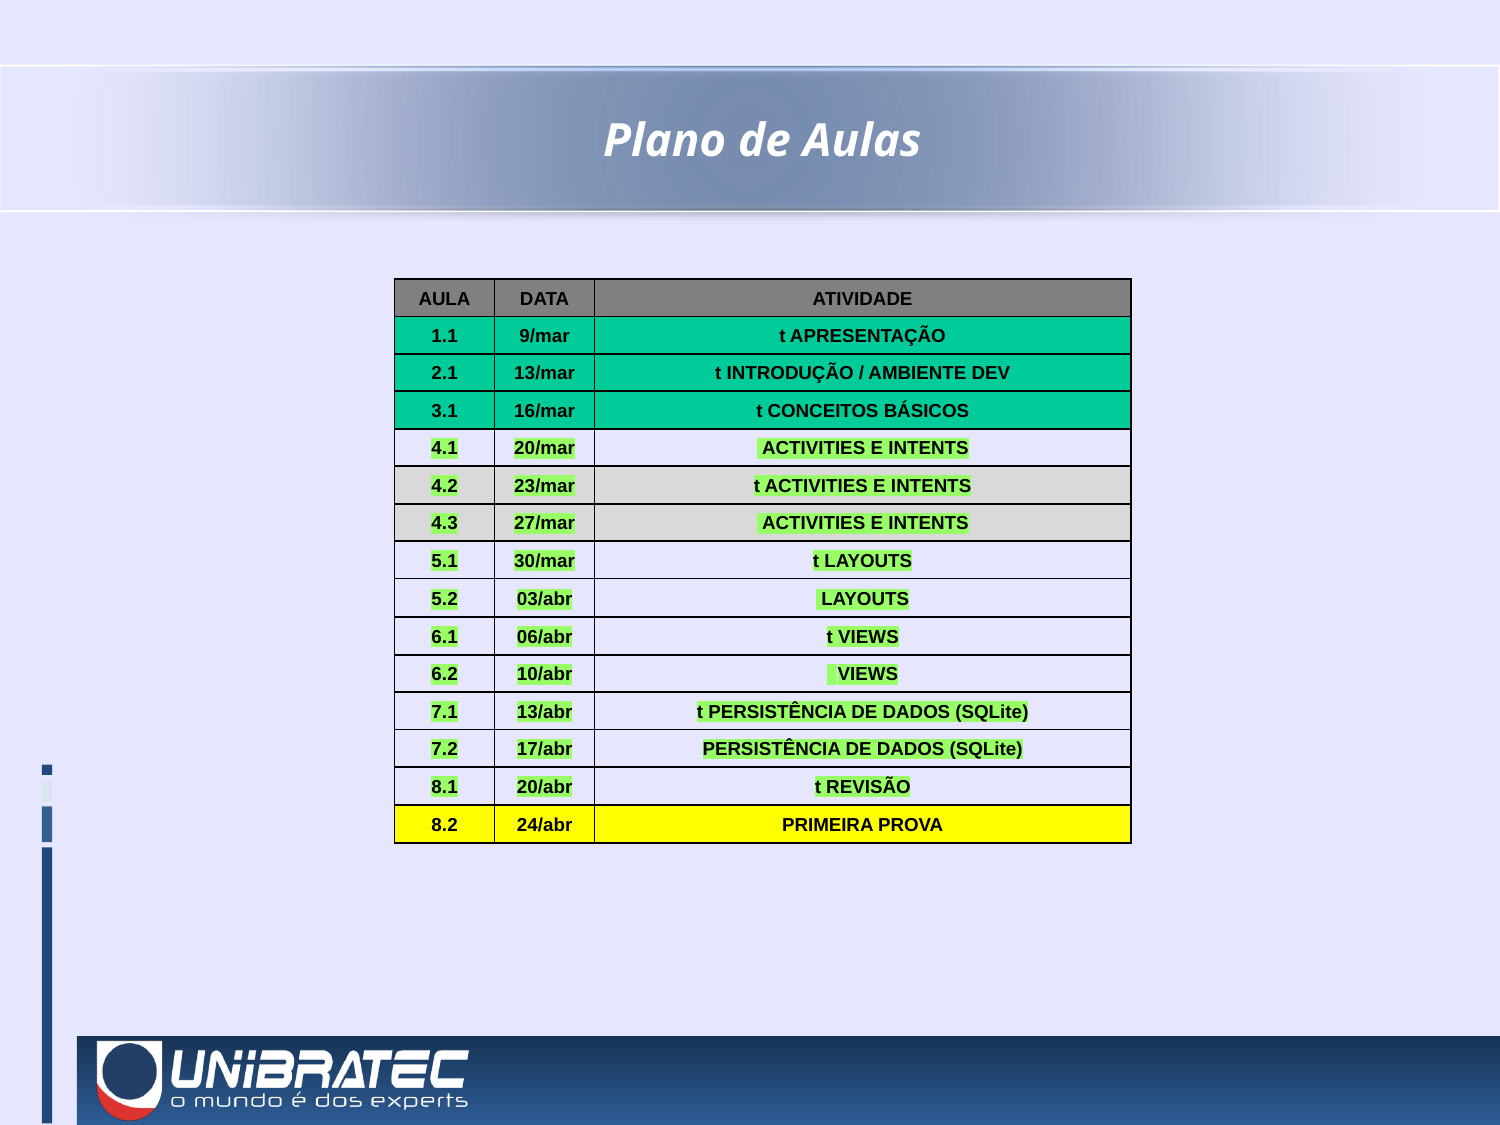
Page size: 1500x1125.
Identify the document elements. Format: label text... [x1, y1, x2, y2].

table_header DATA [495, 280, 594, 316]
table_cell 9/mar [495, 317, 594, 353]
table_cell 23/mar [495, 467, 594, 503]
table_cell 6.2 [395, 656, 494, 691]
table_cell t VIEWS [595, 618, 1130, 654]
table_cell PRIMEIRA PROVA [595, 806, 1130, 842]
table_cell 10/abr [495, 656, 594, 691]
table_cell t ACTIVITIES E INTENTS [595, 467, 1130, 503]
picture [0, 58, 1500, 227]
table_cell 4.3 [395, 505, 494, 540]
table_cell ACTIVITIES E INTENTS [595, 505, 1130, 540]
table_cell 7.2 [395, 730, 494, 766]
table_cell t PERSISTÊNCIA DE DADOS (SQLite) [595, 693, 1130, 729]
table_cell 5.1 [395, 542, 494, 578]
table_cell t INTRODUÇÃO / AMBIENTE DEV [595, 355, 1130, 390]
table_cell LAYOUTS [595, 579, 1130, 616]
table_cell 27/mar [495, 505, 594, 540]
text_box Plano de Aulas [194, 102, 1331, 173]
table_cell 30/mar [495, 542, 594, 578]
table_cell 13/abr [495, 693, 594, 729]
table_cell t APRESENTAÇÃO [595, 317, 1130, 353]
table_cell PERSISTÊNCIA DE DADOS (SQLite) [595, 730, 1130, 766]
table_cell 06/abr [495, 618, 594, 654]
table_cell 8.2 [395, 806, 494, 842]
table_cell 6.1 [395, 618, 494, 654]
table_cell 13/mar [495, 355, 594, 390]
picture [96, 1040, 469, 1121]
table_cell 16/mar [495, 392, 594, 428]
table_cell 17/abr [495, 730, 594, 766]
table_cell t REVISÃO [595, 768, 1130, 804]
table_cell 20/abr [495, 768, 594, 804]
table_cell 3.1 [395, 392, 494, 428]
table_cell 4.2 [395, 467, 494, 503]
table_cell VIEWS [595, 656, 1130, 691]
table_cell t LAYOUTS [595, 542, 1130, 578]
table_cell t CONCEITOS BÁSICOS [595, 392, 1130, 428]
table_cell 4.1 [395, 430, 494, 465]
table_cell 2.1 [395, 355, 494, 390]
table_cell 03/abr [495, 579, 594, 616]
table_cell 24/abr [495, 806, 594, 842]
table_header ATIVIDADE [595, 280, 1130, 316]
table_cell 1.1 [395, 317, 494, 353]
table_header AULA [395, 280, 494, 316]
table_cell 8.1 [395, 768, 494, 804]
table_cell ACTIVITIES E INTENTS [595, 430, 1130, 465]
table_cell 20/mar [495, 430, 594, 465]
table_cell 7.1 [395, 693, 494, 729]
table_cell 5.2 [395, 579, 494, 616]
